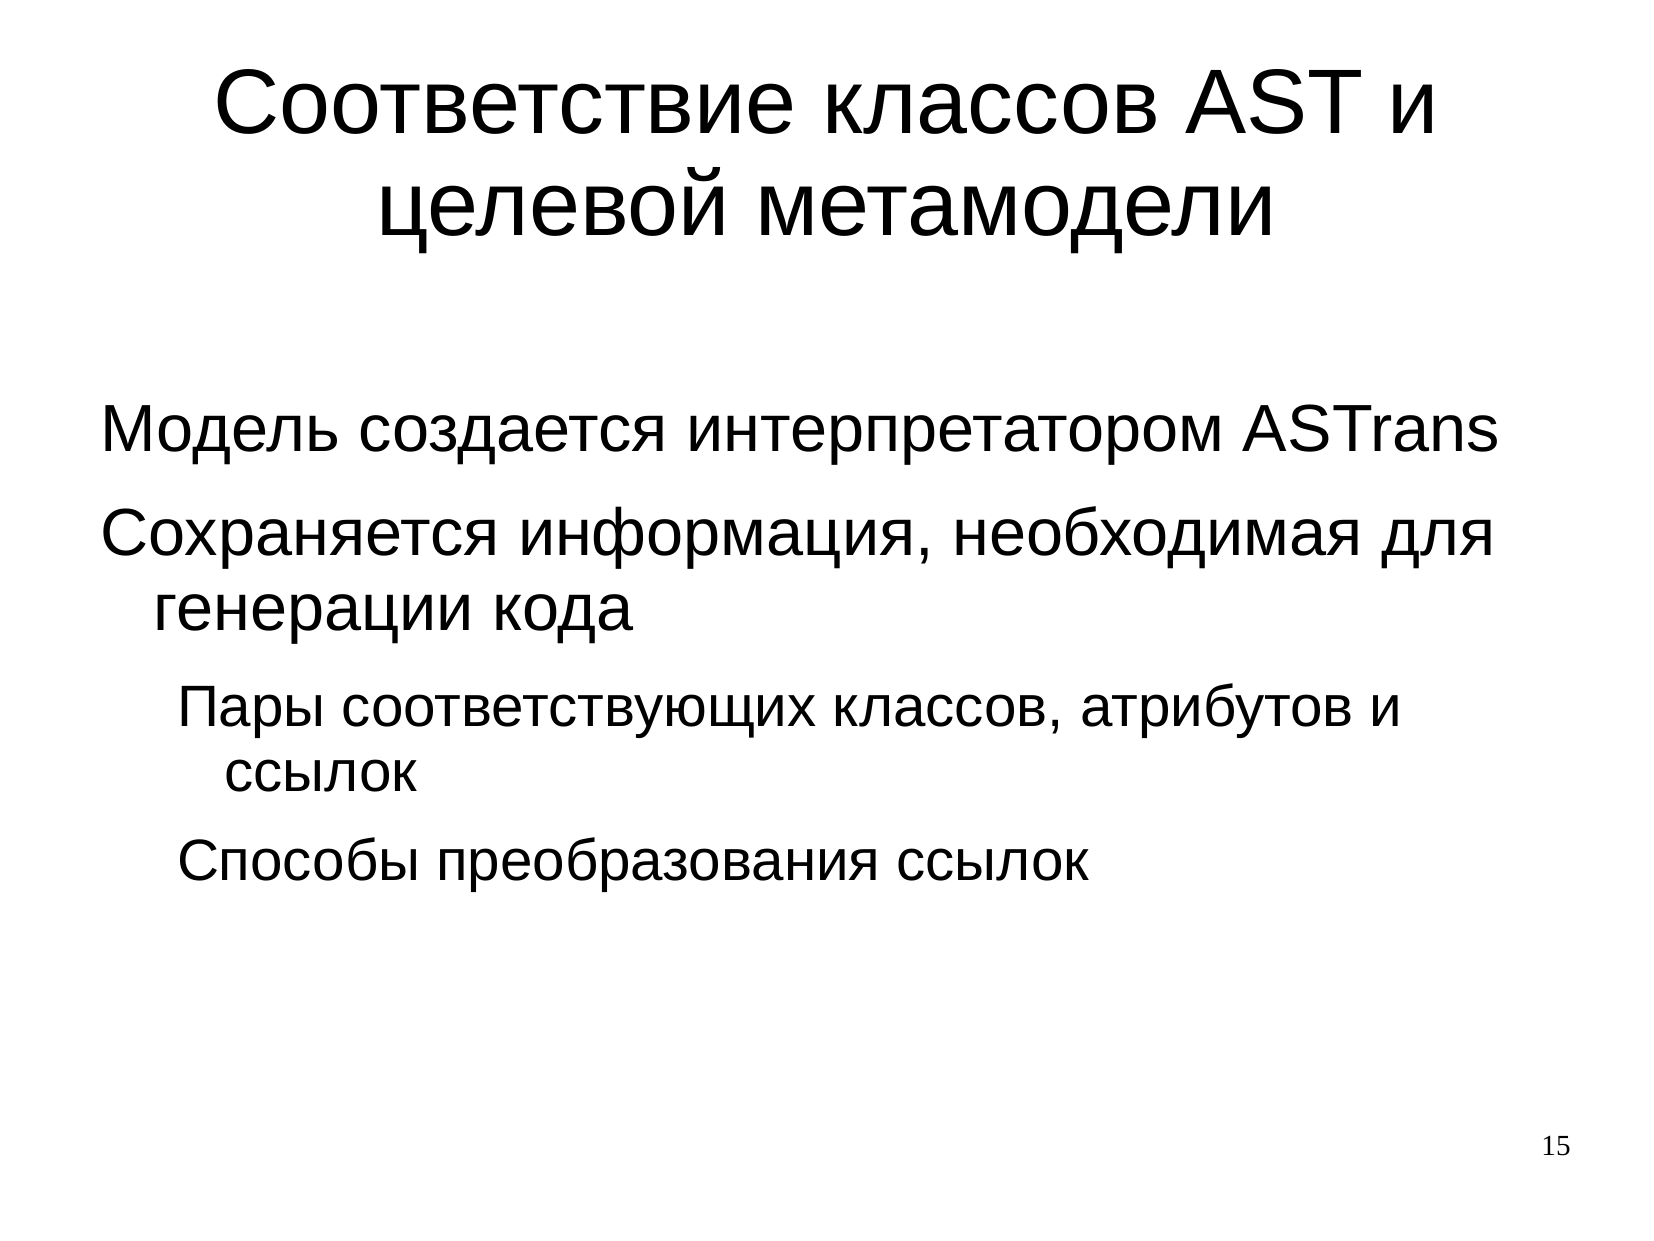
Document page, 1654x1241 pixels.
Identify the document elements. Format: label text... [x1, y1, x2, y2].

title Соответствие классов AST и целевой метамодели [82, 50, 1571, 256]
list Модель создается интерпретатором ASTrans Сохраняется информация, необходимая для генерации кода Пары соответствующих классов, атрибутов и ссылок Способы преобразования ссылок [82, 390, 1571, 1075]
